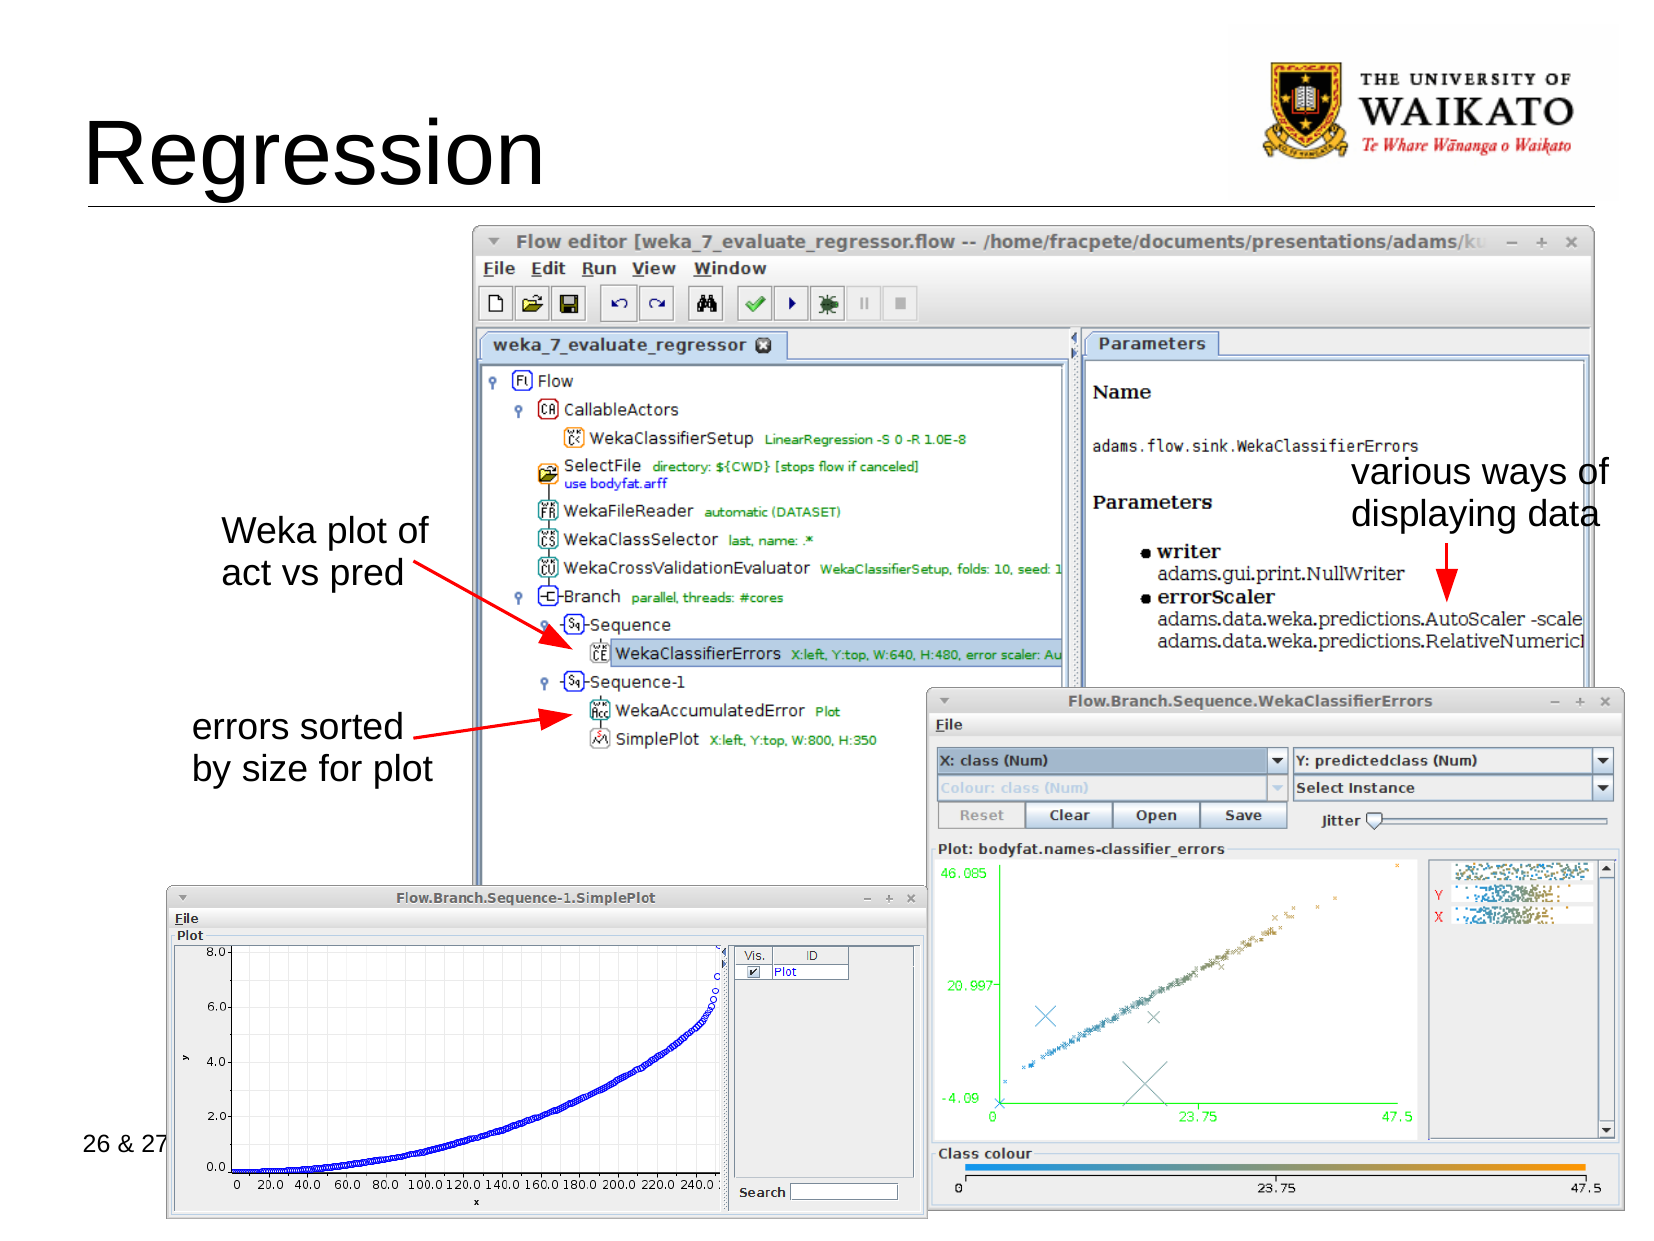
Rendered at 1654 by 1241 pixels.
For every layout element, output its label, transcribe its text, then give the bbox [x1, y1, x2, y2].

picture [166, 225, 1625, 1219]
text_box various ways of displaying data [1336, 442, 1625, 542]
title Regression [82, 49, 1571, 257]
picture [1228, 24, 1619, 201]
text_box errors sorted by size for plot [177, 698, 449, 798]
text_box Weka plot of act vs pred [206, 501, 444, 601]
